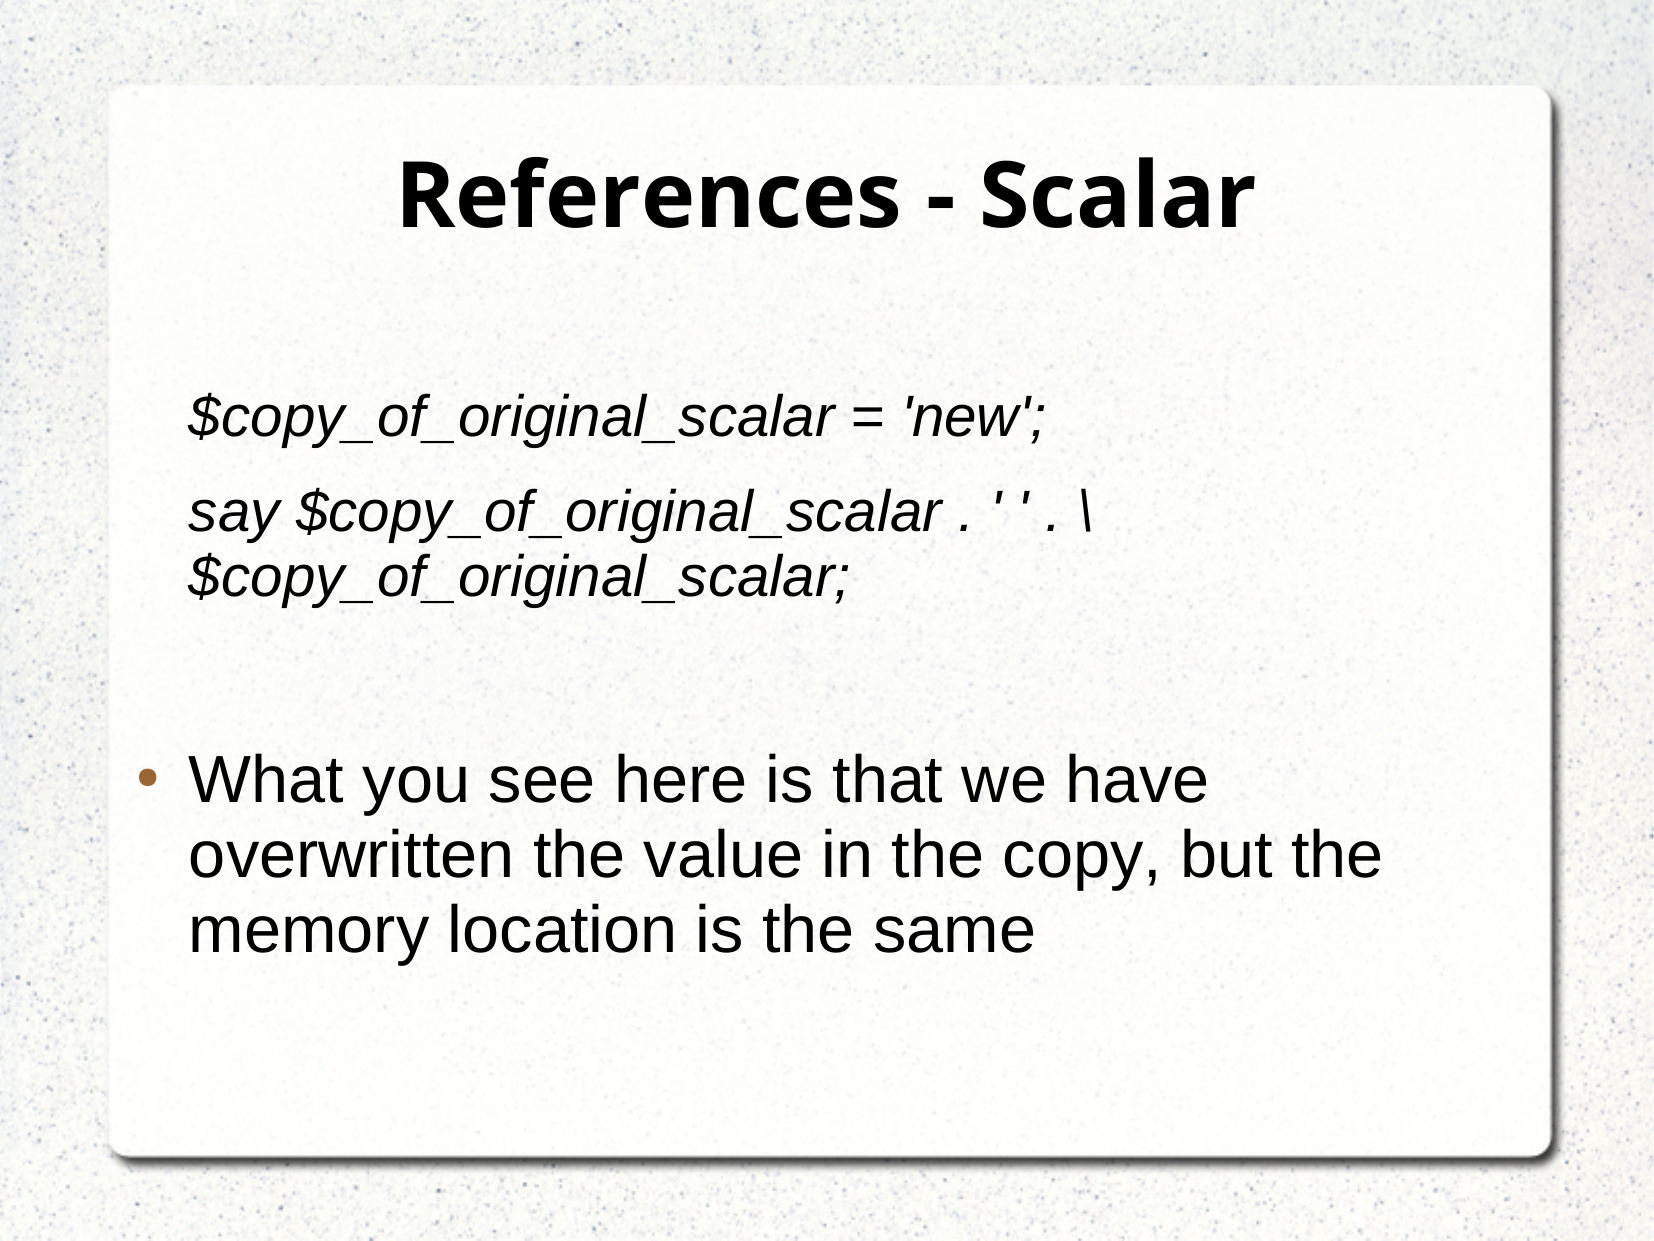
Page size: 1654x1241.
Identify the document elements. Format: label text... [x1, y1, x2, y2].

title References - Scalar [118, 88, 1536, 296]
picture [0, 0, 1654, 1241]
list $copy_of_original_scalar = 'new'; say $copy_of_original_scalar . ' ' . \$copy_of_original_scalar; What you see here is that we have overwritten the value in the copy, but the memory location is the same [118, 383, 1506, 1123]
